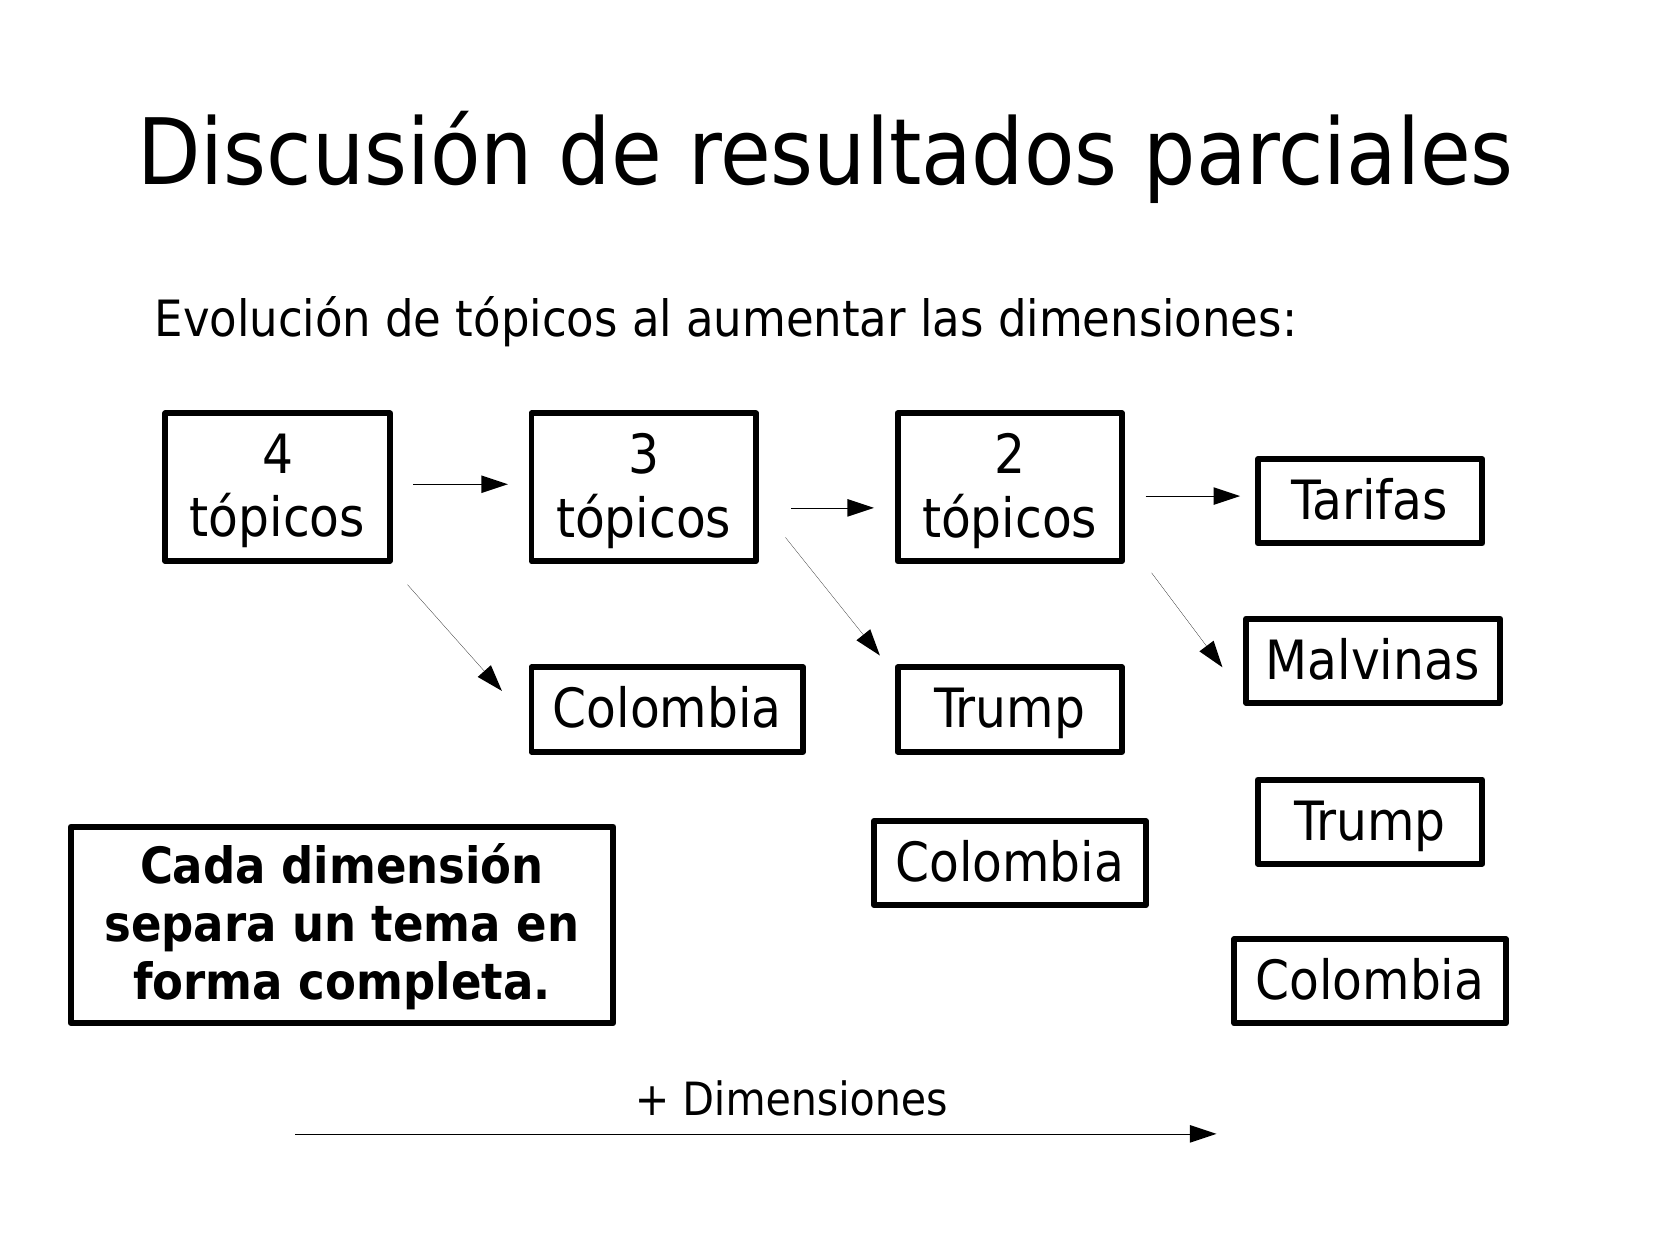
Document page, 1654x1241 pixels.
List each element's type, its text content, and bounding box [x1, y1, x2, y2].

text_box Tarifas [1257, 459, 1483, 544]
text_box Trump [1257, 779, 1483, 864]
text_box 3 tópicos [531, 413, 756, 562]
text_box Malvinas [1246, 618, 1501, 703]
text_box Colombia [874, 820, 1146, 906]
text_box Cada dimensión separa un tema en forma completa. [70, 826, 614, 1024]
text_box 4 tópicos [165, 413, 390, 562]
text_box Colombia [1234, 939, 1506, 1024]
text_box + Dimensiones [602, 1065, 981, 1134]
text_box Colombia [531, 667, 804, 752]
list Evolución de tópicos al aumentar las dimensiones: [83, 290, 1572, 1205]
text_box 2 tópicos [897, 413, 1123, 562]
title Discusión de resultados parciales [82, 49, 1571, 257]
text_box Trump [897, 667, 1123, 752]
